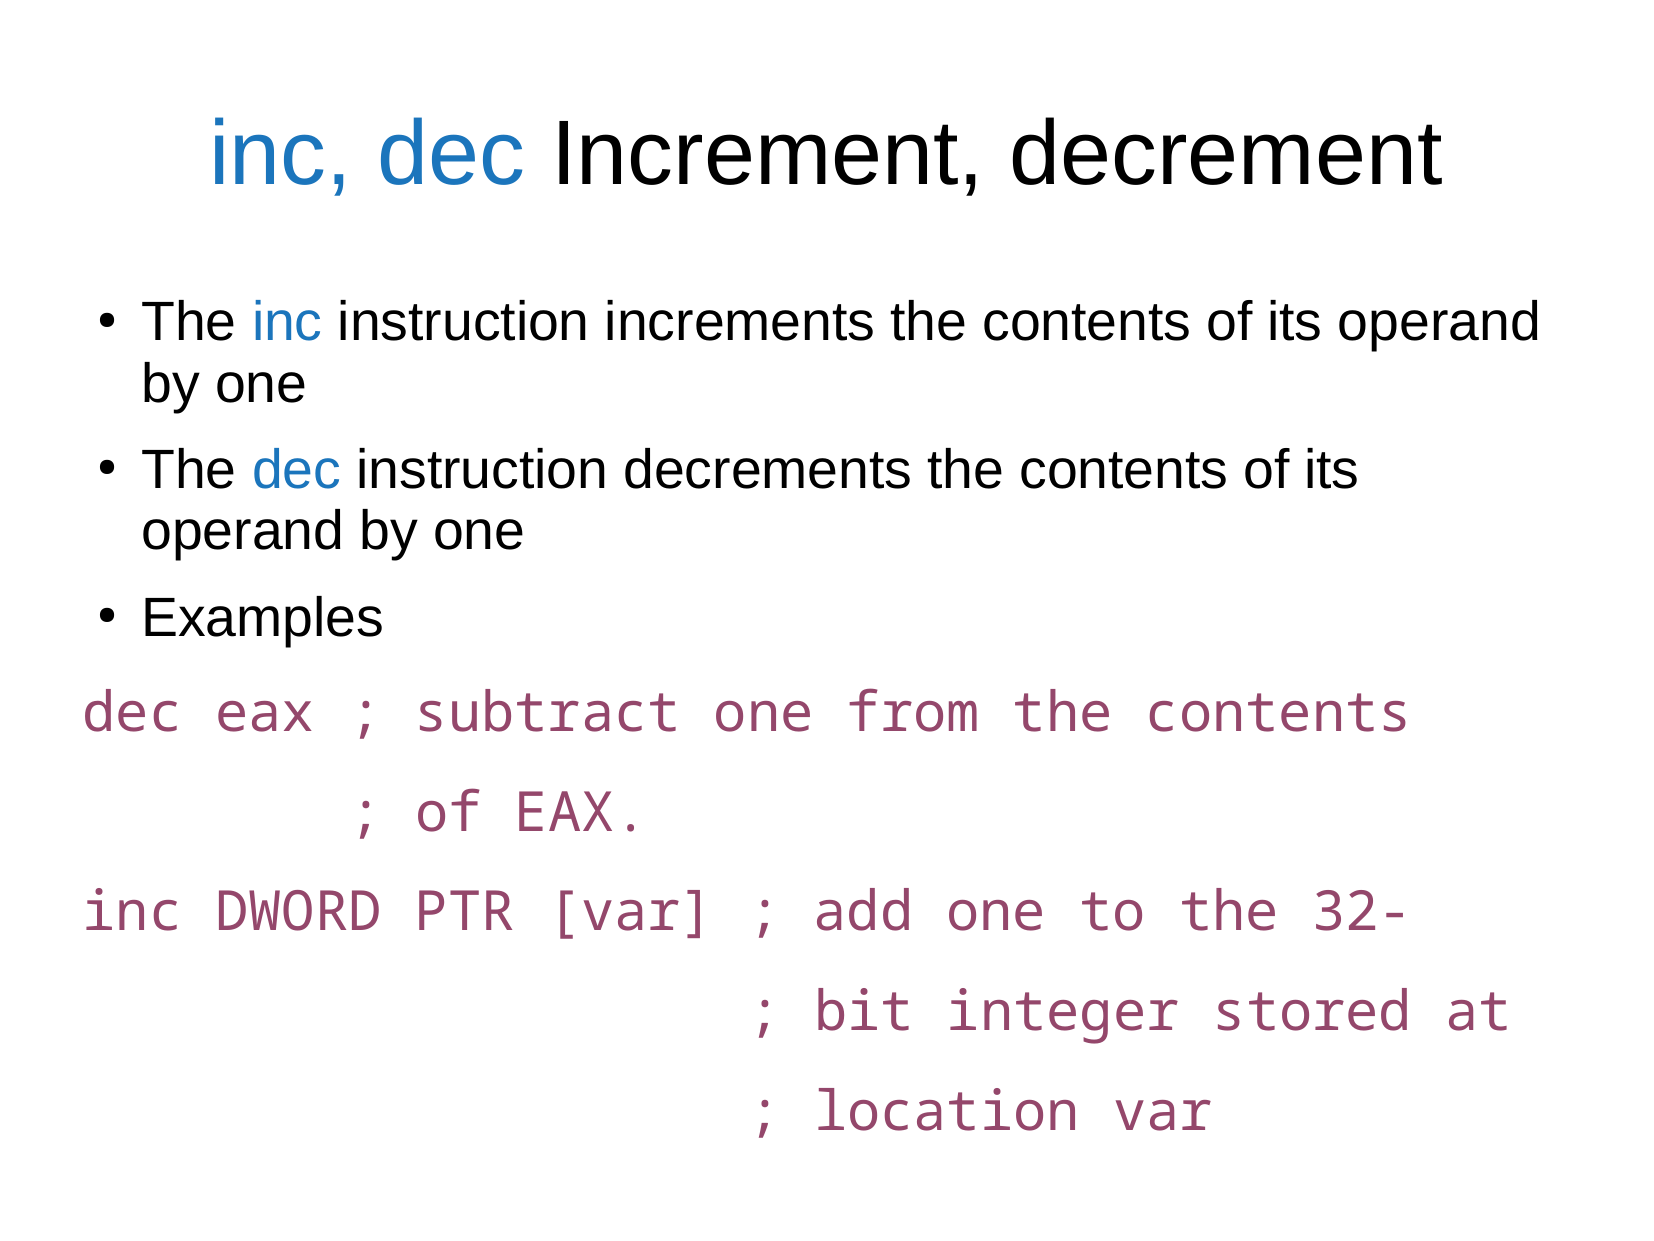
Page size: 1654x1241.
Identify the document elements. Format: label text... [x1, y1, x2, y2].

title inc, dec Increment, decrement [82, 49, 1571, 257]
list The inc instruction increments the contents of its operand by one The dec instruction decrements the contents of its operand by one Examples dec eax ; subtract one from the contents ; of EAX. inc DWORD PTR [var] ; add one to the 32- ; bit integer stored at ; location var [82, 290, 1571, 1163]
